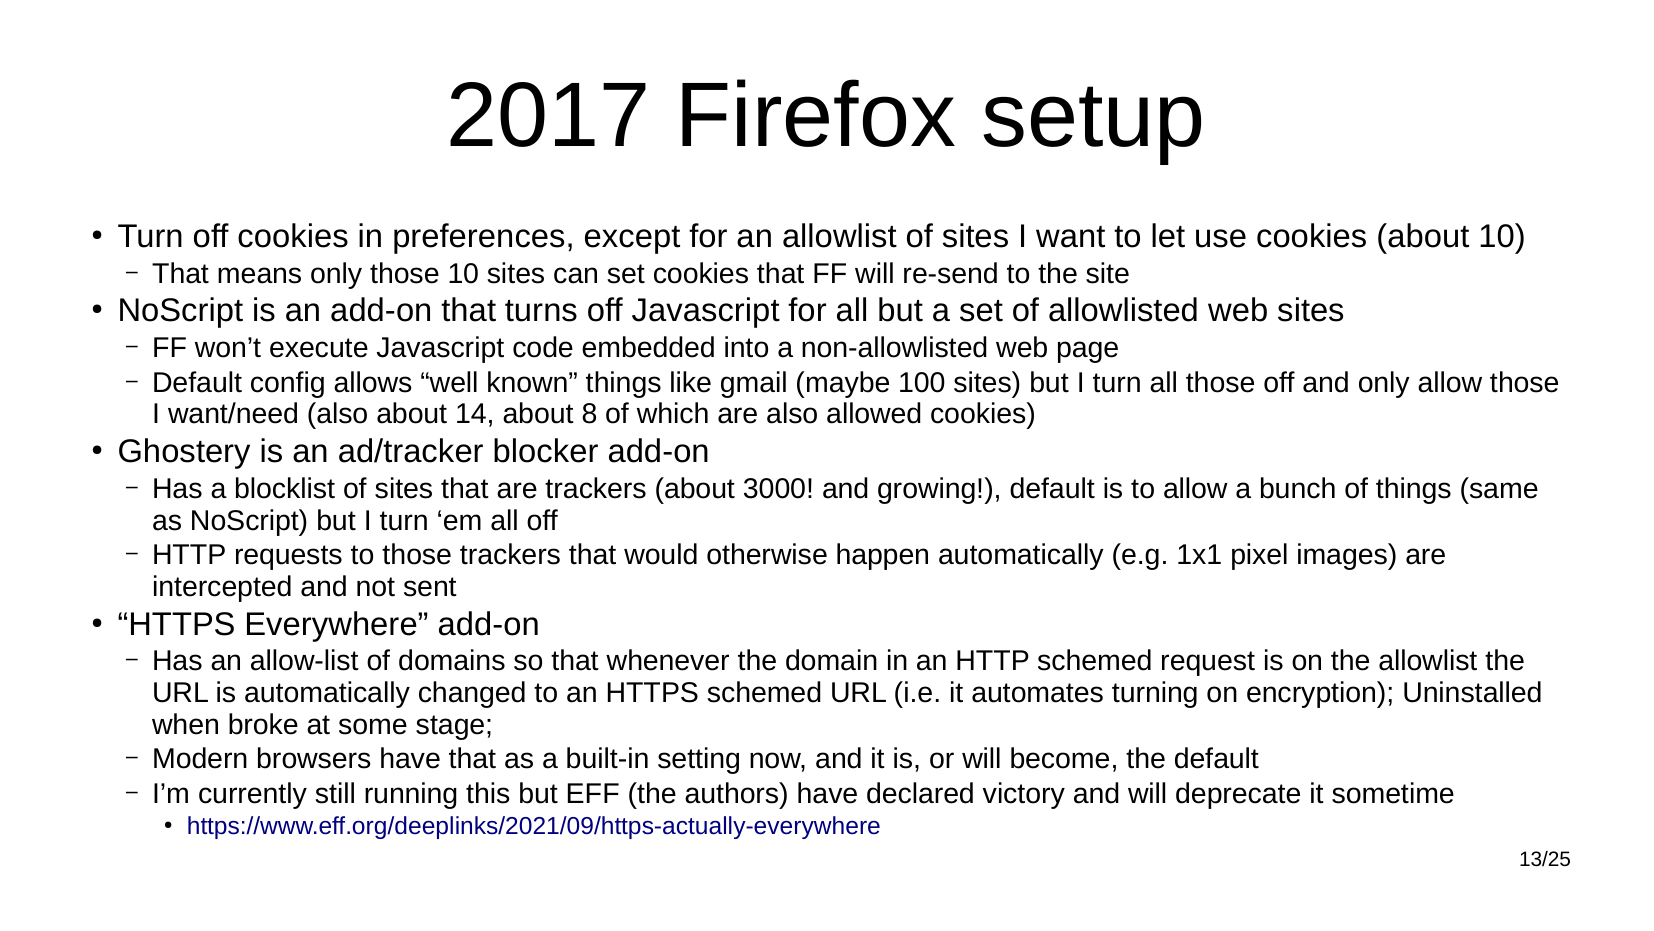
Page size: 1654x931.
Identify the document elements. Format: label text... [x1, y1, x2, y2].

list Turn off cookies in preferences, except for an allowlist of sites I want to let use cookies (about 10) That means only those 10 sites can set cookies that FF will re-send to the site NoScript is an add-on that turns off Javascript for all but a set of allowlisted web sites FF won’t execute Javascript code embedded into a non-allowlisted web page Default config allows “well known” things like gmail (maybe 100 sites) but I turn all those off and only allow those I want/need (also about 14, about 8 of which are also allowed cookies) Ghostery is an ad/tracker blocker add-on Has a blocklist of sites that are trackers (about 3000! and growing!), default is to allow a bunch of things (same as NoScript) but I turn ‘em all off HTTP requests to those trackers that would otherwise happen automatically (e.g. 1x1 pixel images) are intercepted and not sent “HTTPS Everywhere” add-on Has an allow-list of domains so that whenever the domain in an HTTP schemed request is on the allowlist the URL is automatically changed to an HTTPS schemed URL (i.e. it automates turning on encryption); Uninstalled when broke at some stage; Modern browsers have that as a built-in setting now, and it is, or will become, the default I’m currently still running this but EFF (the authors) have declared victory and will deprecate it sometime https://www.eff.org/deeplinks/2021/09/https-actually-everywhere [82, 217, 1571, 853]
title 2017 Firefox setup [82, 37, 1571, 193]
